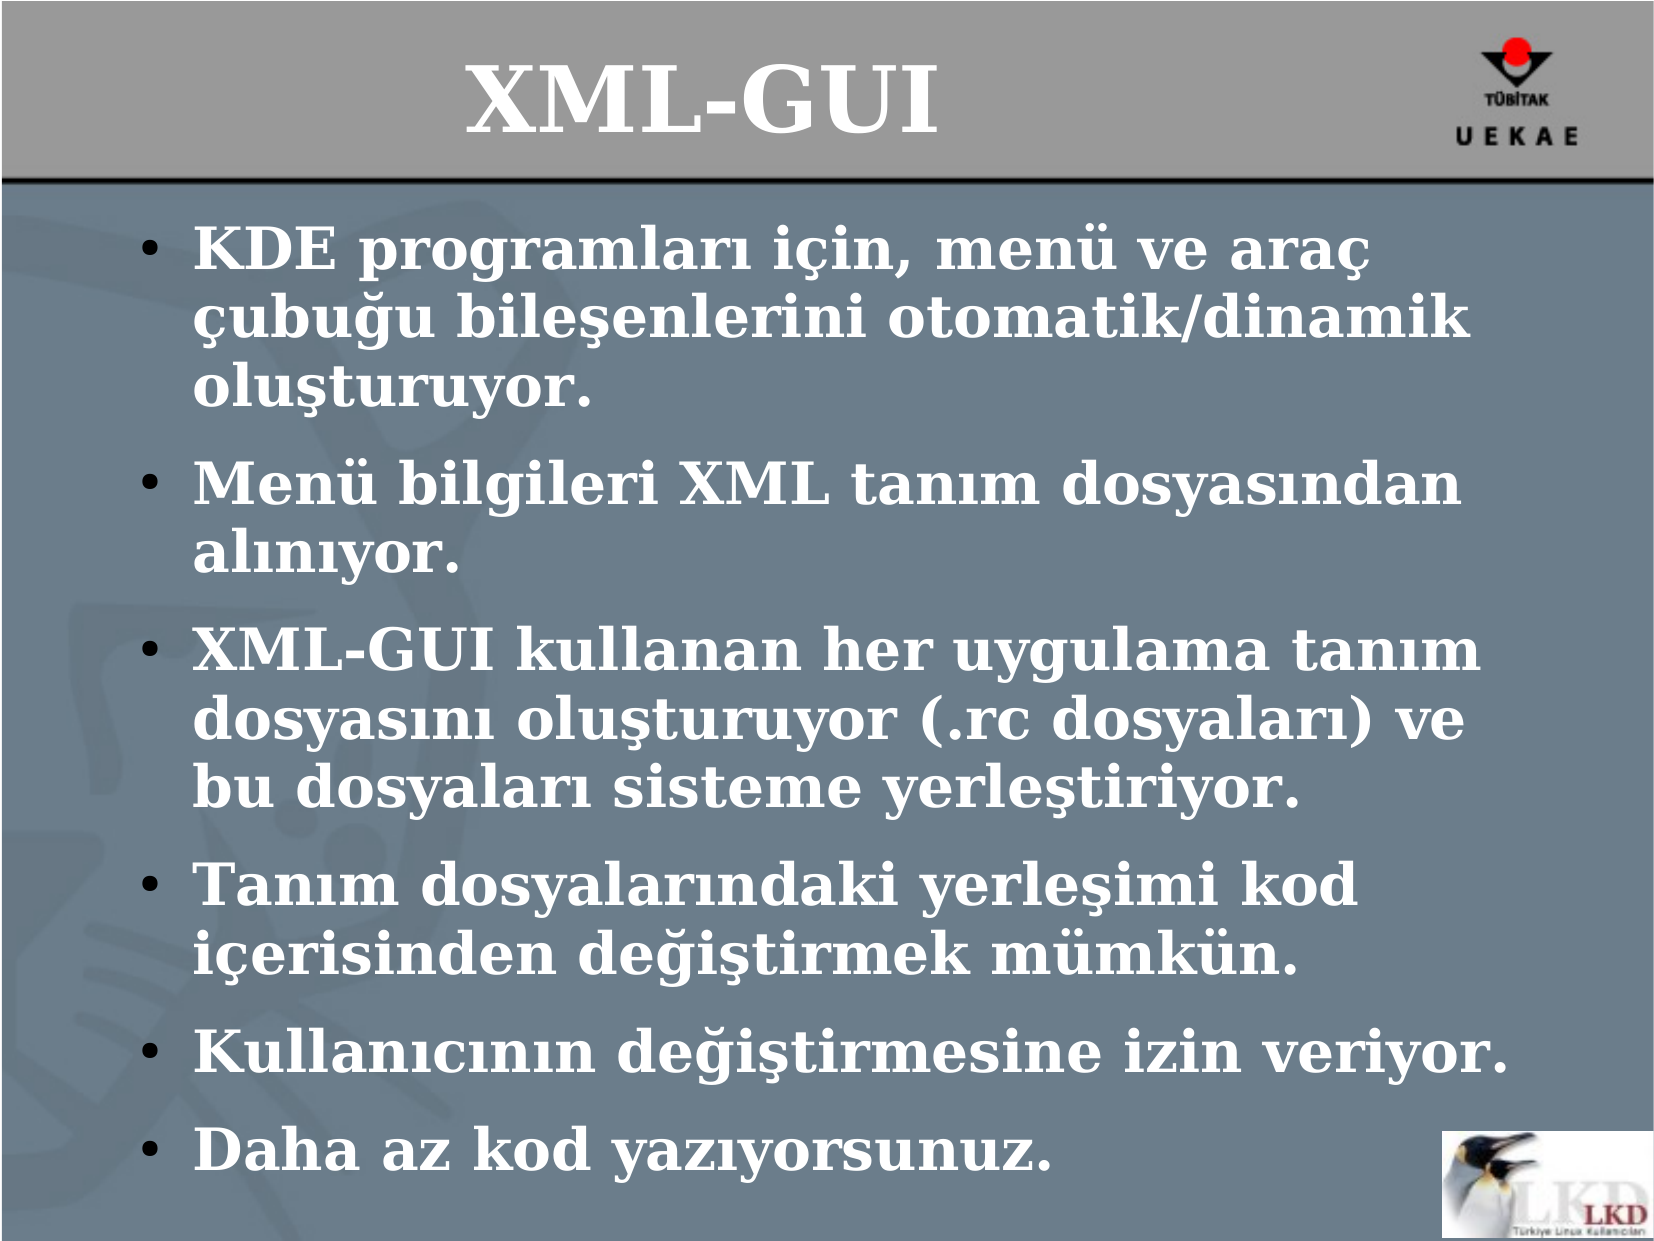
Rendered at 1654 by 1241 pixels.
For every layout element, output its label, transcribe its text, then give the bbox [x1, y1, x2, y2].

list KDE programları için, menü ve araç çubuğu bileşenlerini otomatik/dinamik oluşturuyor. Menü bilgileri XML tanım dosyasından alınıyor. XML-GUI kullanan her uygulama tanım dosyasını oluşturuyor (.rc dosyaları) ve bu dosyaları sisteme yerleştiriyor. Tanım dosyalarındaki yerleşimi kod içerisinden değiştirmek mümkün. Kullanıcının değiştirmesine izin veriyor. Daha az kod yazıyorsunuz. [121, 214, 1534, 1241]
picture [1, 1, 1654, 1241]
title XML-GUI [0, 0, 1410, 204]
